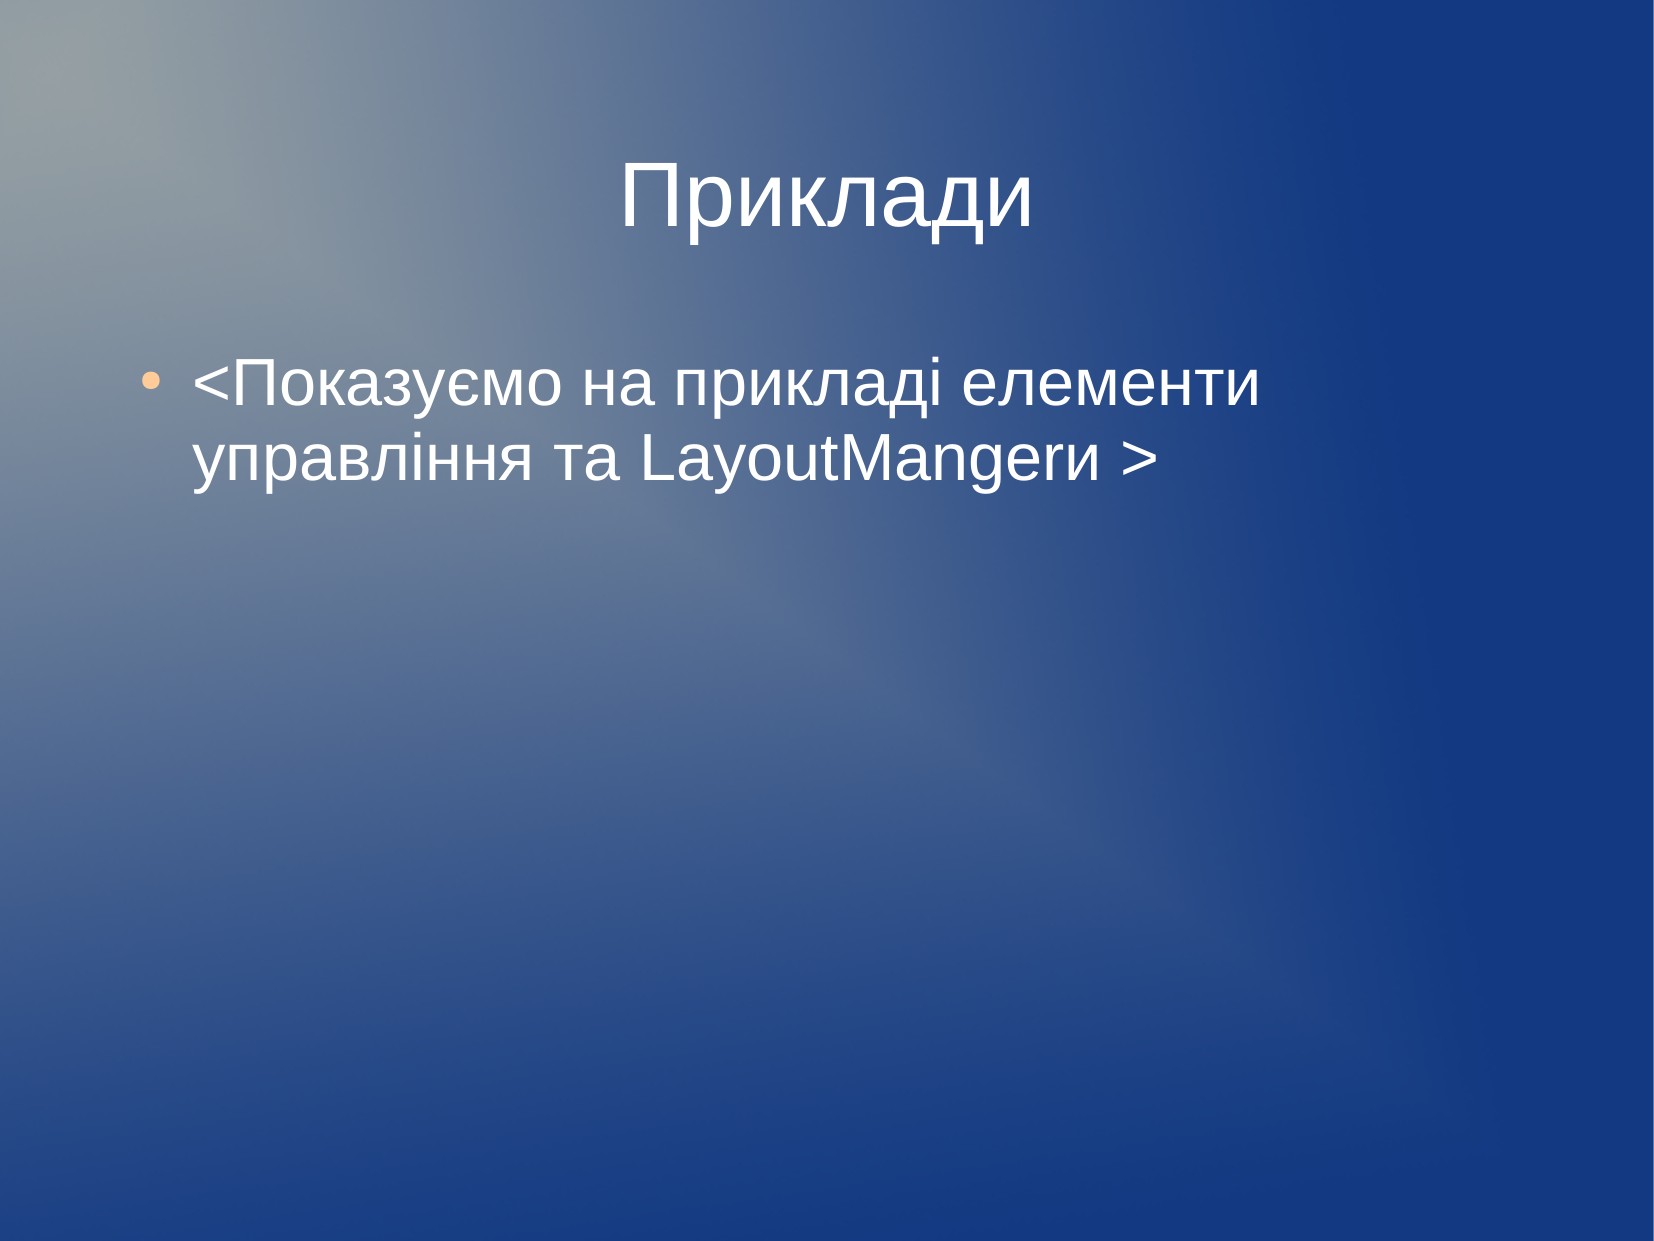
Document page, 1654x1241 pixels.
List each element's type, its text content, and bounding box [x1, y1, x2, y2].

picture [0, 0, 1654, 1241]
title Приклади [121, 91, 1534, 299]
list <Показуємо на прикладі елементи управління та LayoutMangerи > [121, 344, 1534, 1127]
